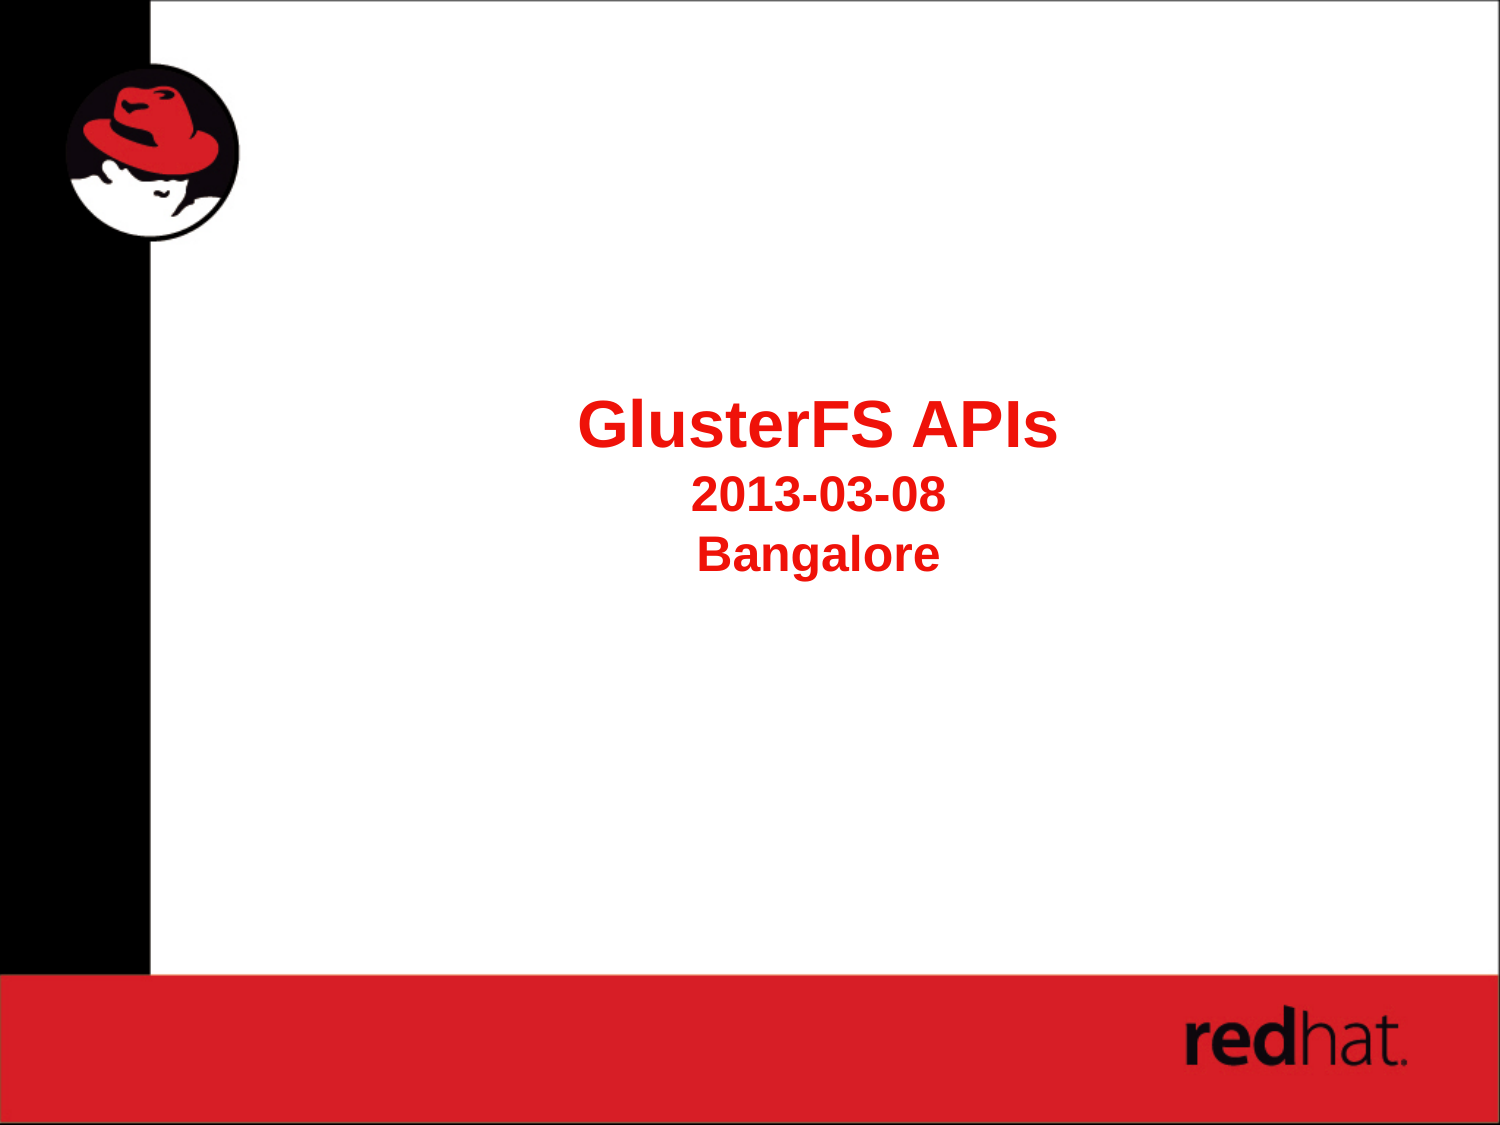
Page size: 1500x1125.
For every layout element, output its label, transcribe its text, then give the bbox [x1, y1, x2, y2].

picture [0, 0, 1500, 1125]
title GlusterFS APIs 2013-03-08 Bangalore [249, 364, 1388, 599]
